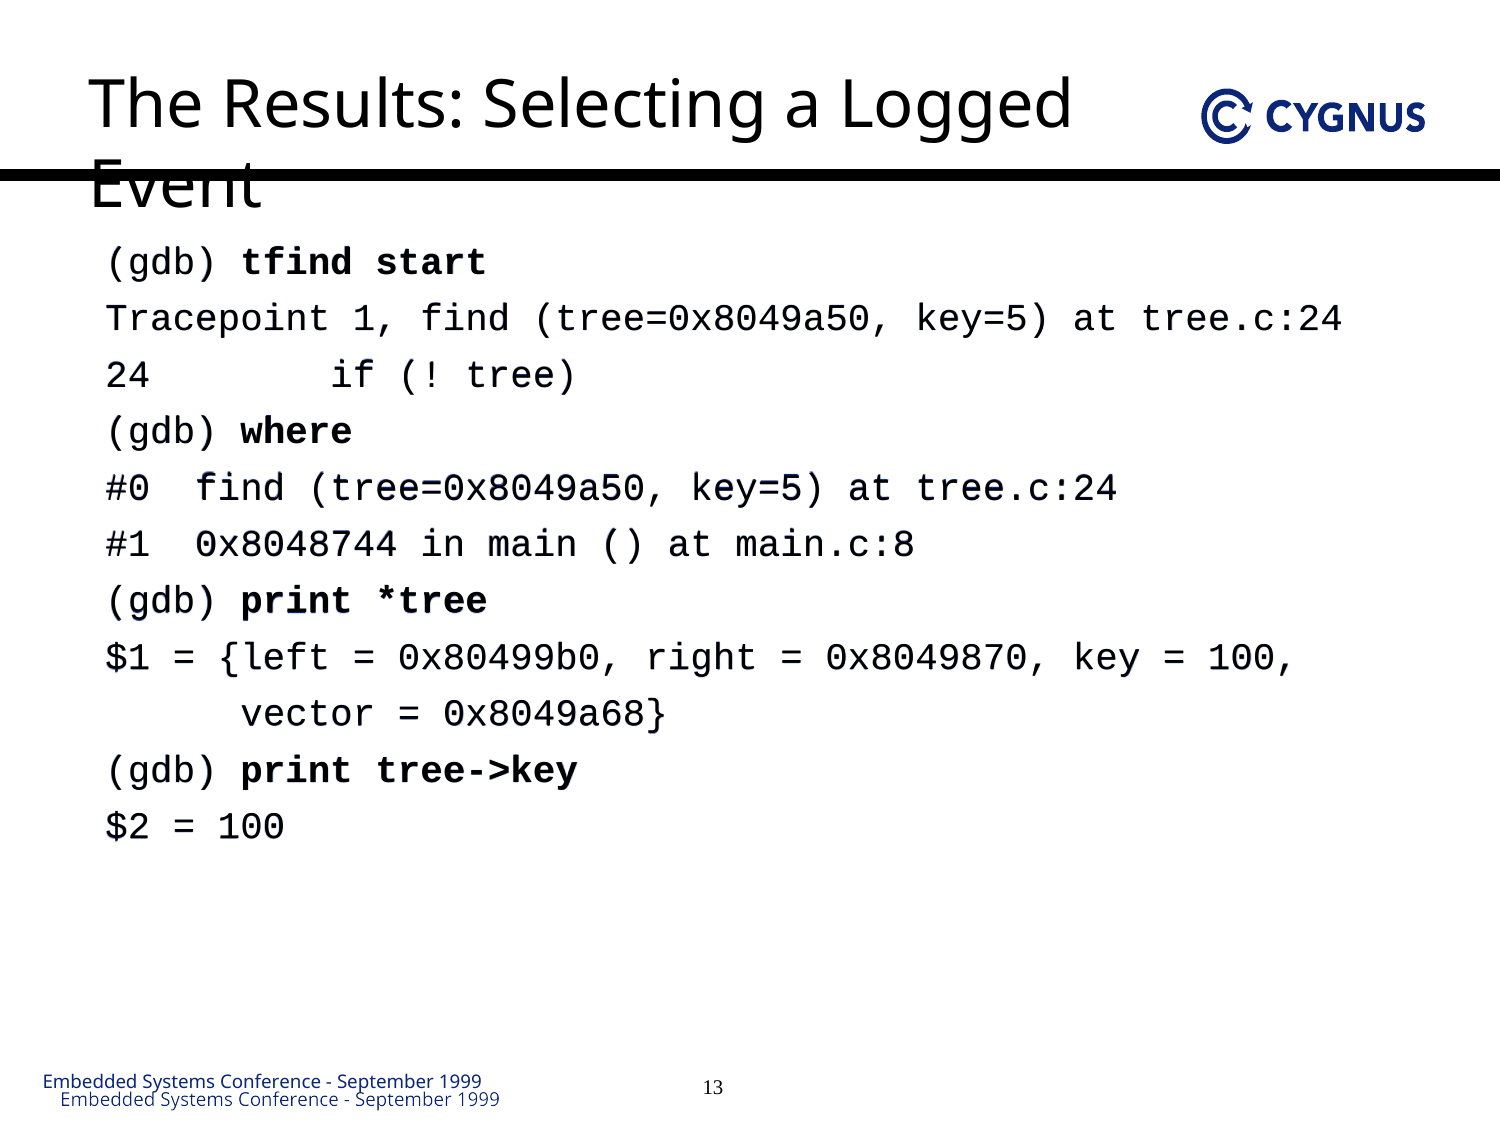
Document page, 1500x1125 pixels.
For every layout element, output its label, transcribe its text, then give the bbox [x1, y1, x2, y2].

title The Results: Selecting a Logged Event [88, 62, 1189, 134]
list (gdb) tfind start Tracepoint 1, find (tree=0x8049a50, key=5) at tree.c:24 24 if (! tree) (gdb) where #0 find (tree=0x8049a50, key=5) at tree.c:24 #1 0x8048744 in main () at main.c:8 (gdb) print *tree $1 = {left = 0x80499b0, right = 0x8049870, key = 100, vector = 0x8049a68} (gdb) print tree->key $2 = 100 [105, 228, 1395, 862]
